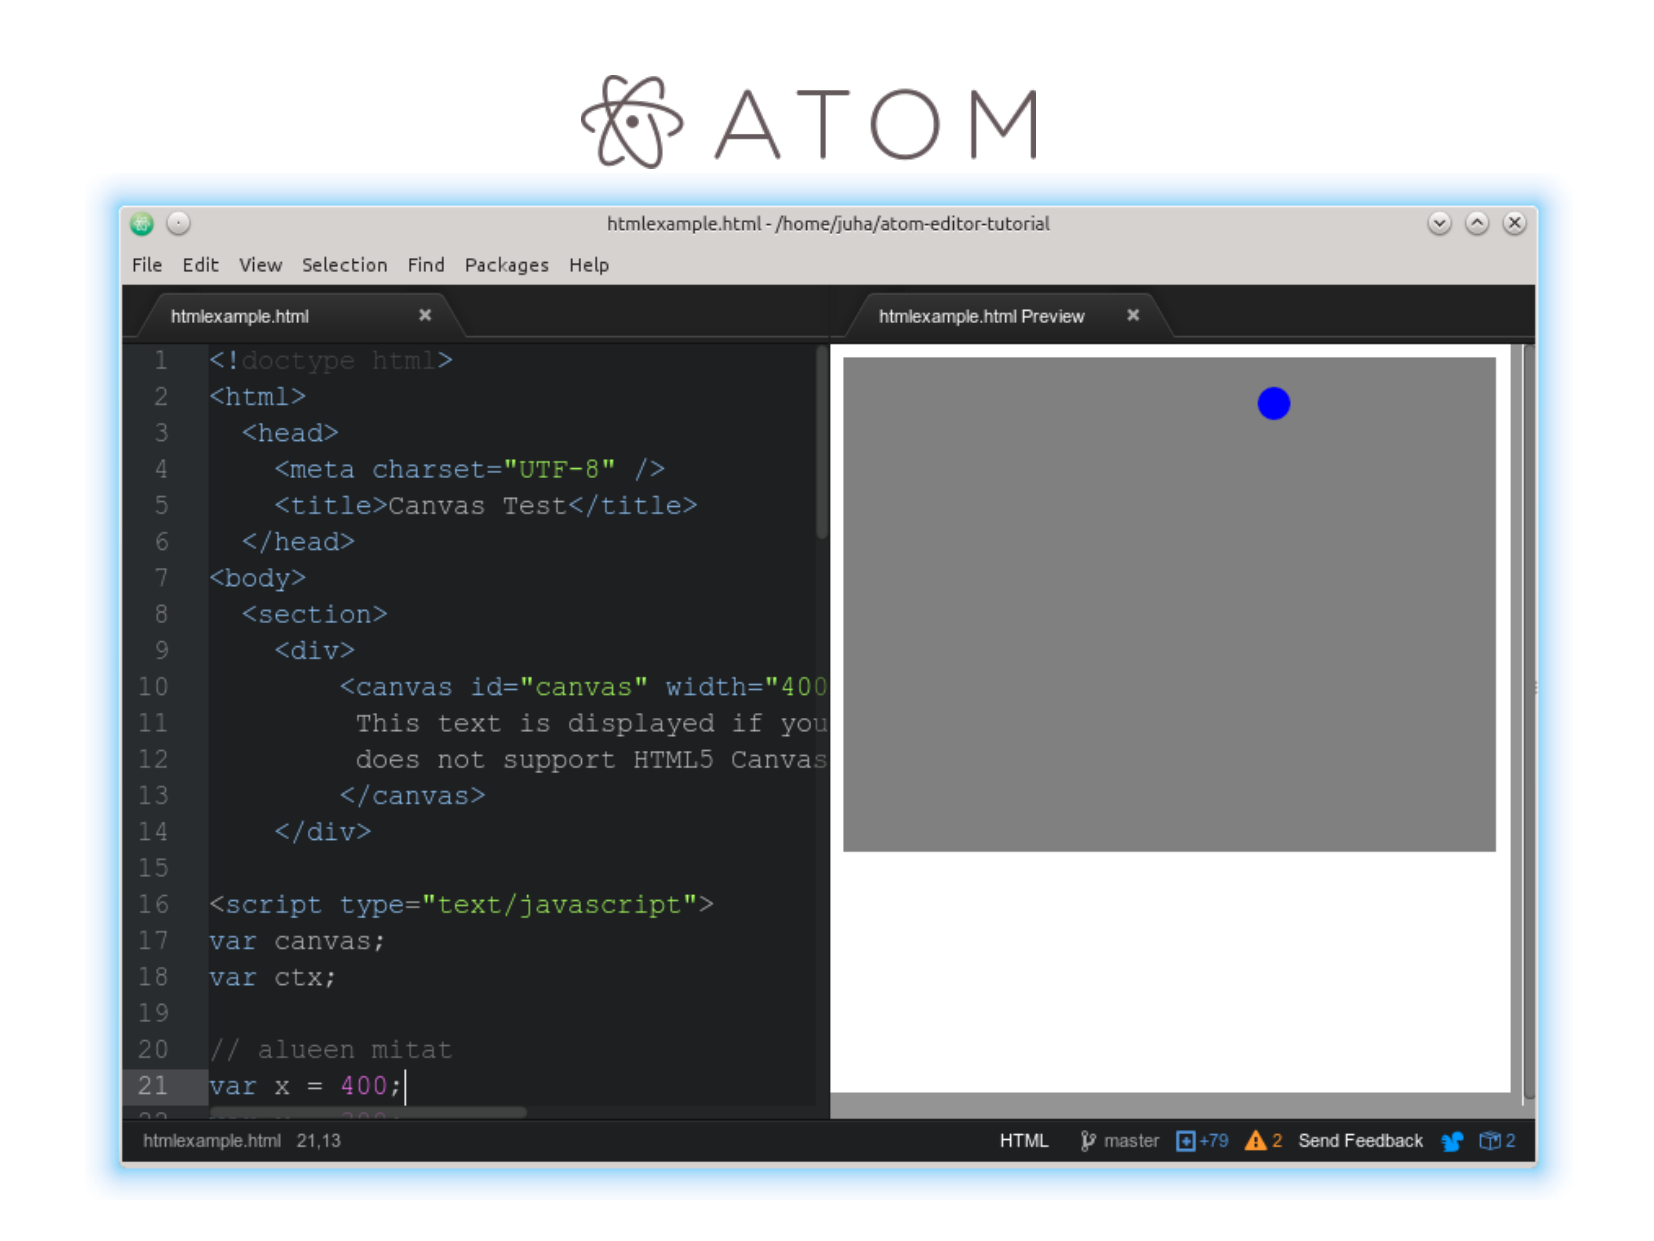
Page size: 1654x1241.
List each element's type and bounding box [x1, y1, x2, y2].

picture [581, 75, 1036, 169]
picture [85, 173, 1573, 1201]
